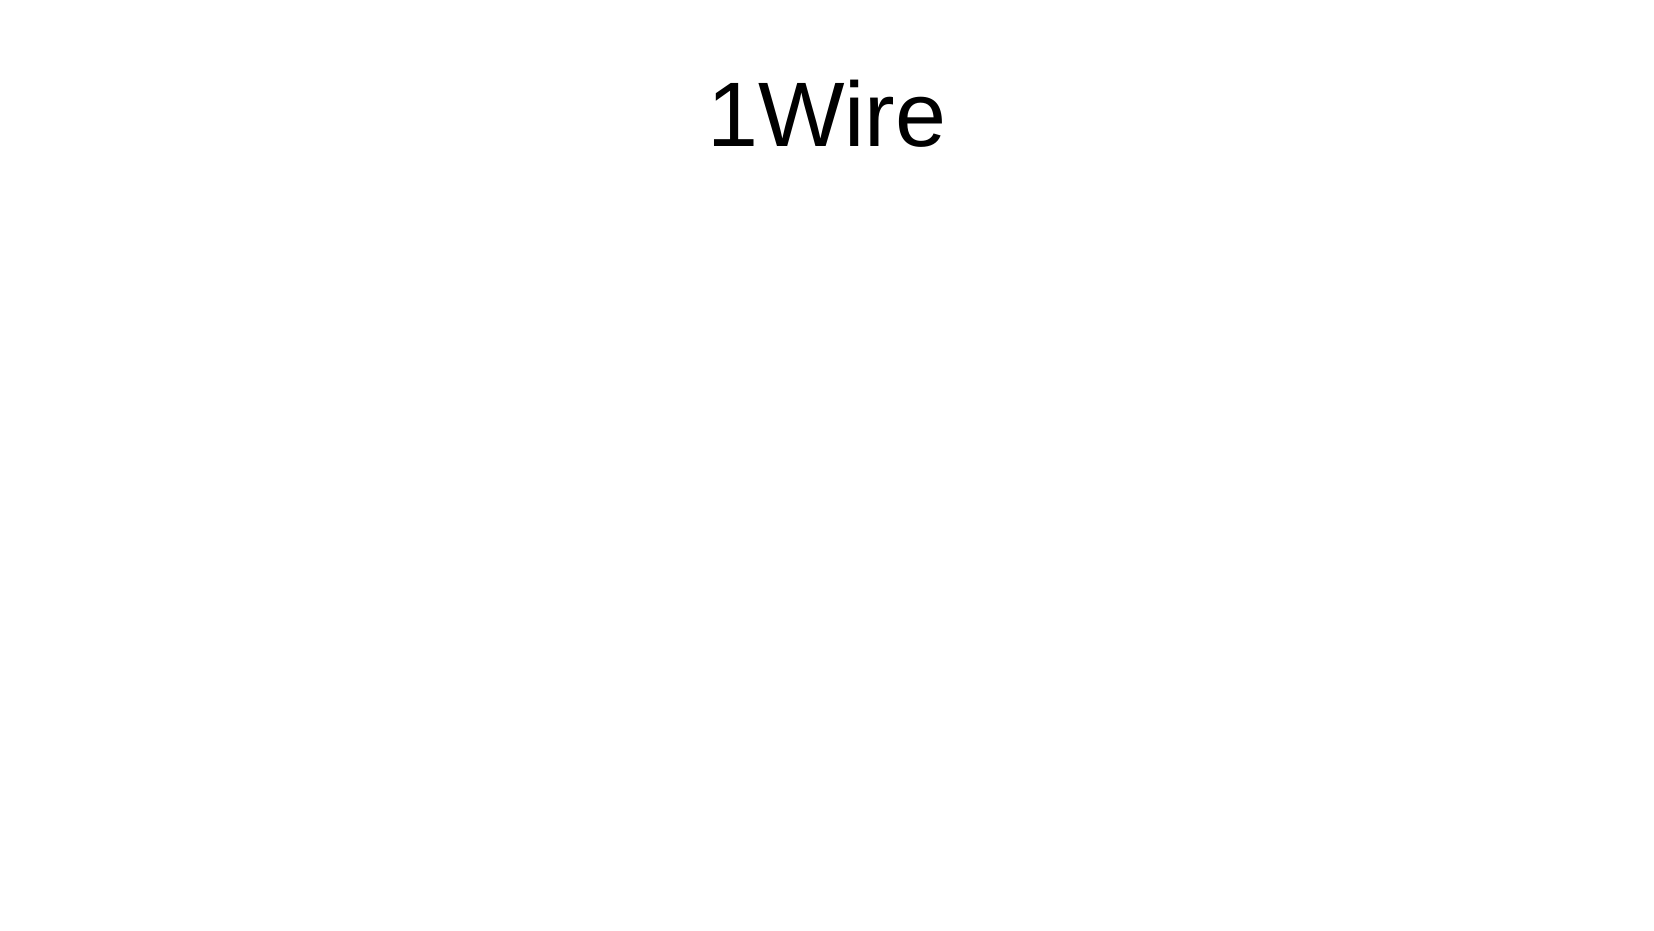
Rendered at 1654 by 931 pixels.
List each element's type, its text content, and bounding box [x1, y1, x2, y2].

title 1Wire [82, 37, 1571, 193]
